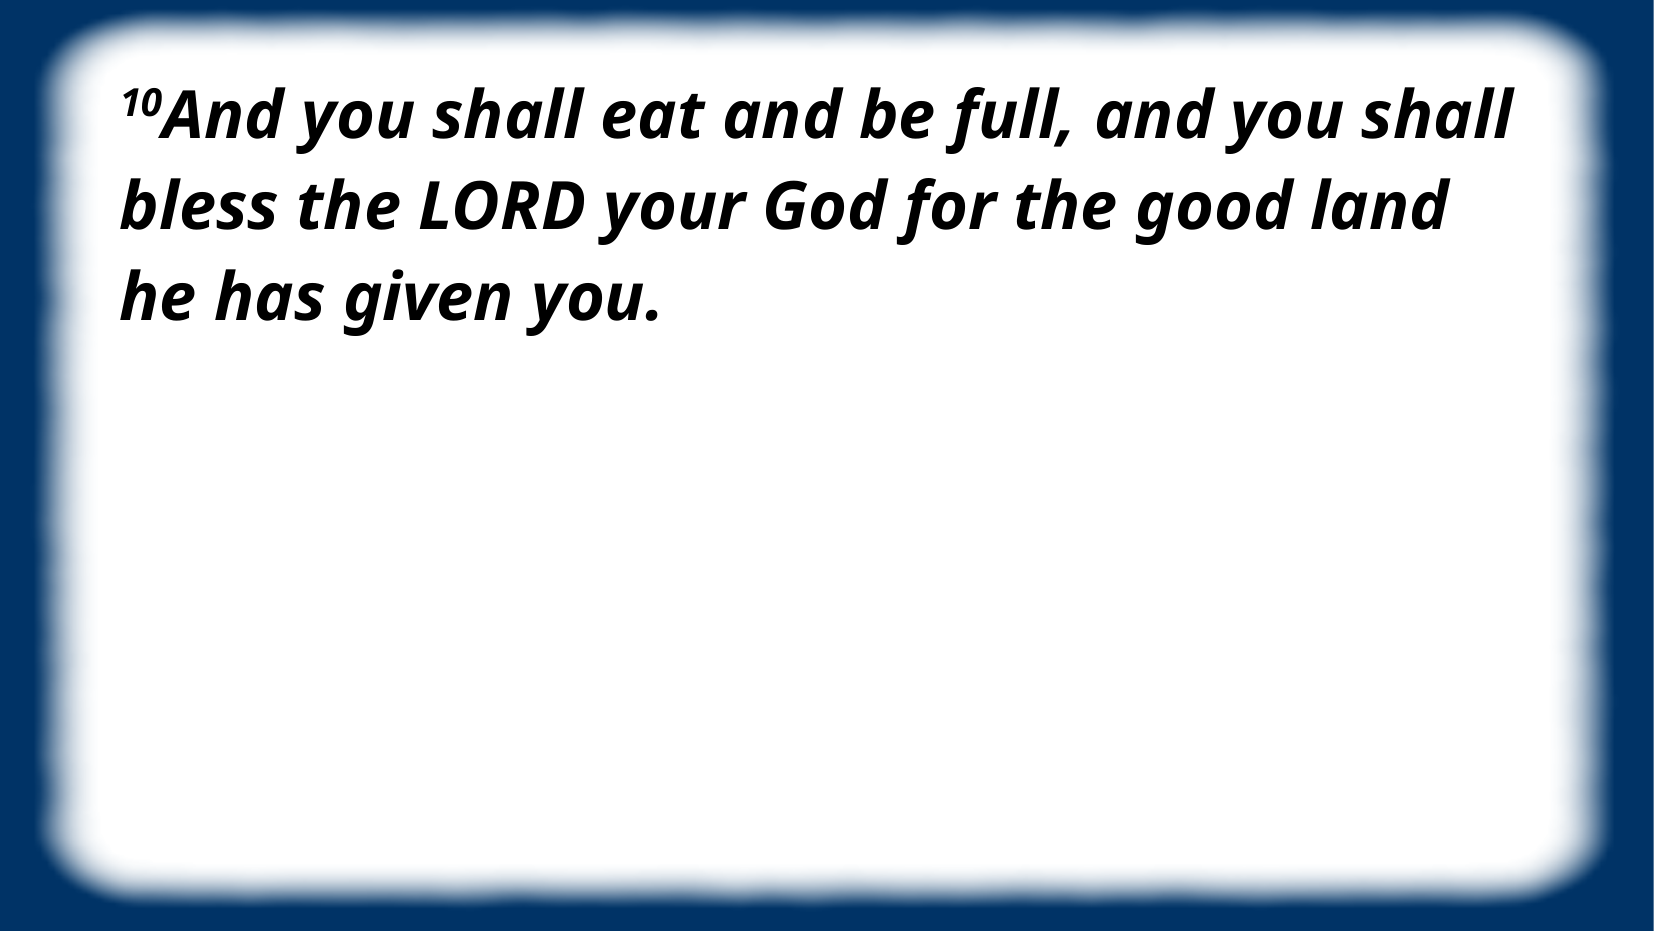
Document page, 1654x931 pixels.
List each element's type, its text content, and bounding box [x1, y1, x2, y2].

text_box 10And you shall eat and be full, and you shall bless the LORD your God for the good land he has given you. [105, 60, 1546, 342]
picture [0, 0, 1654, 931]
